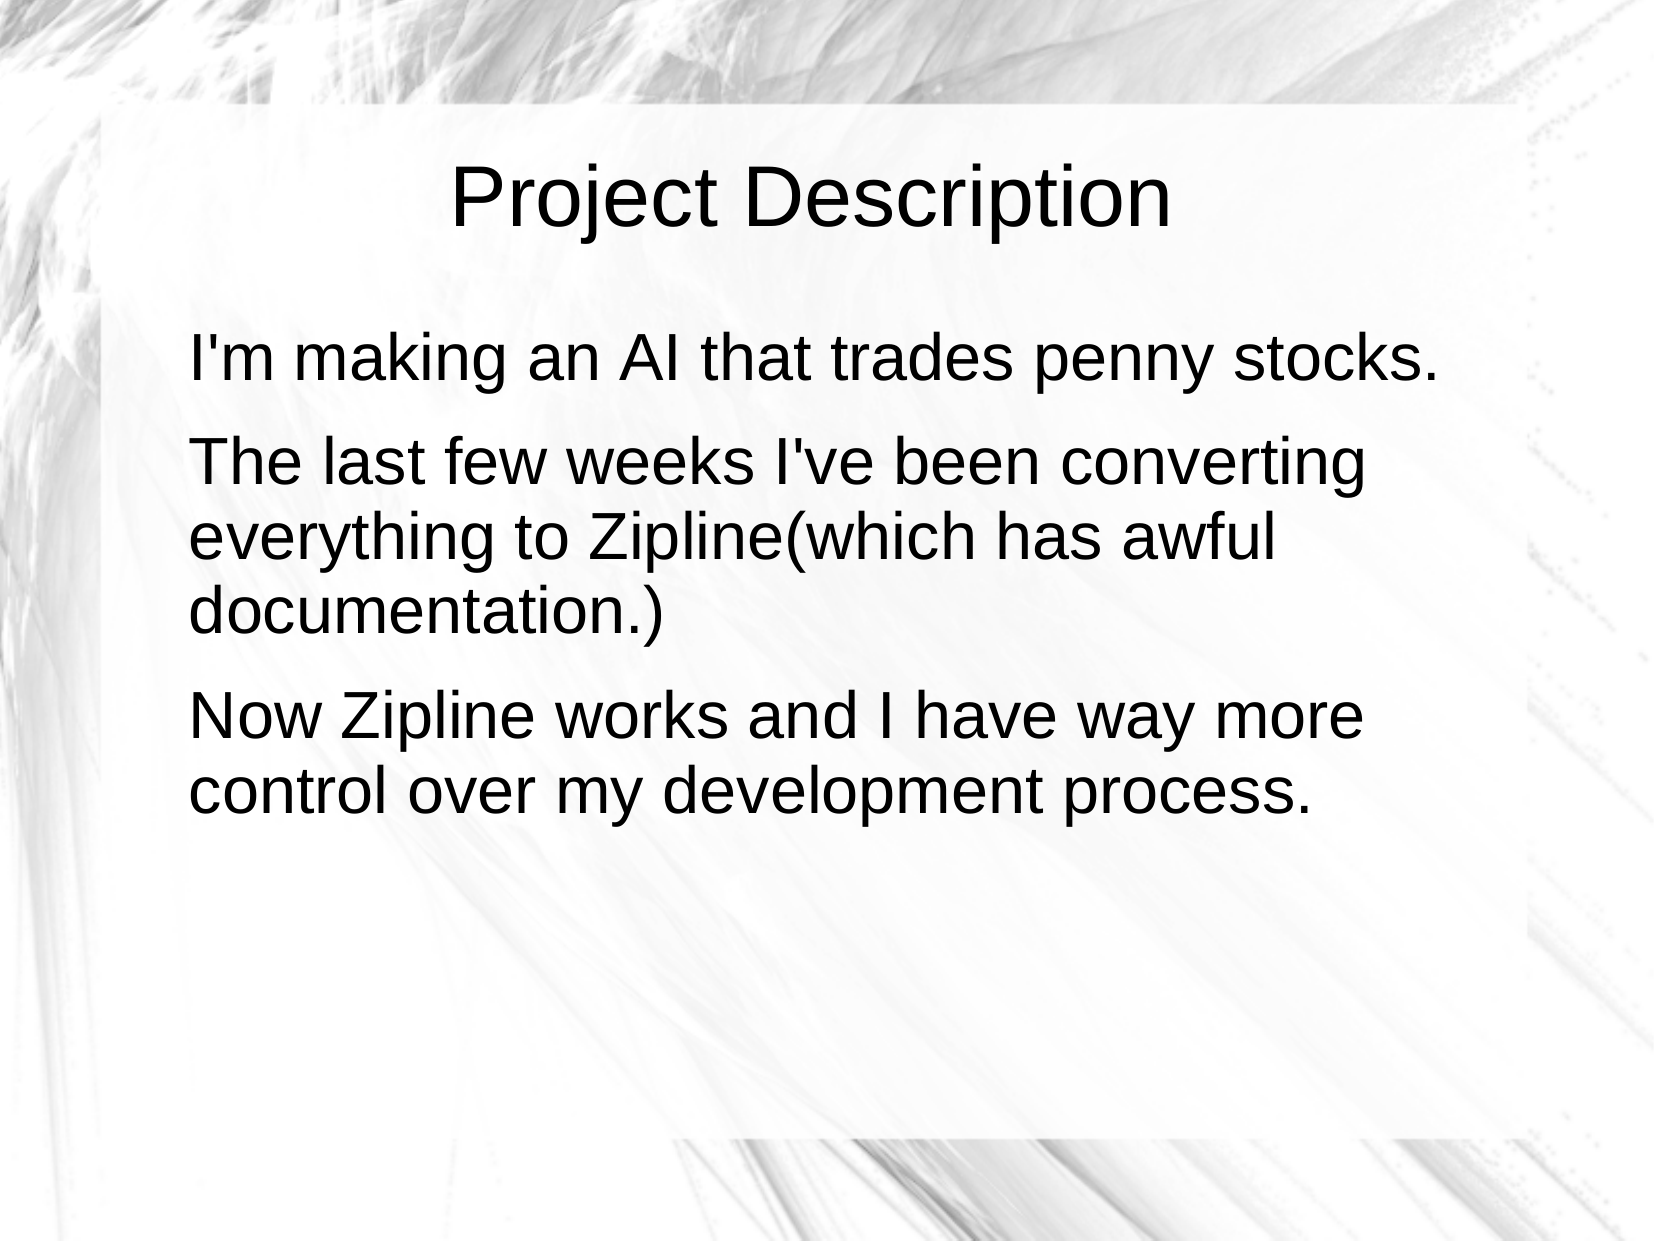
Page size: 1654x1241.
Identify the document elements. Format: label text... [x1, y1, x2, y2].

picture [0, 0, 1654, 1241]
title Project Description [118, 112, 1506, 281]
list I'm making an AI that trades penny stocks. The last few weeks I've been converting everything to Zipline(which has awful documentation.) Now Zipline works and I have way more control over my development process. [118, 319, 1571, 977]
